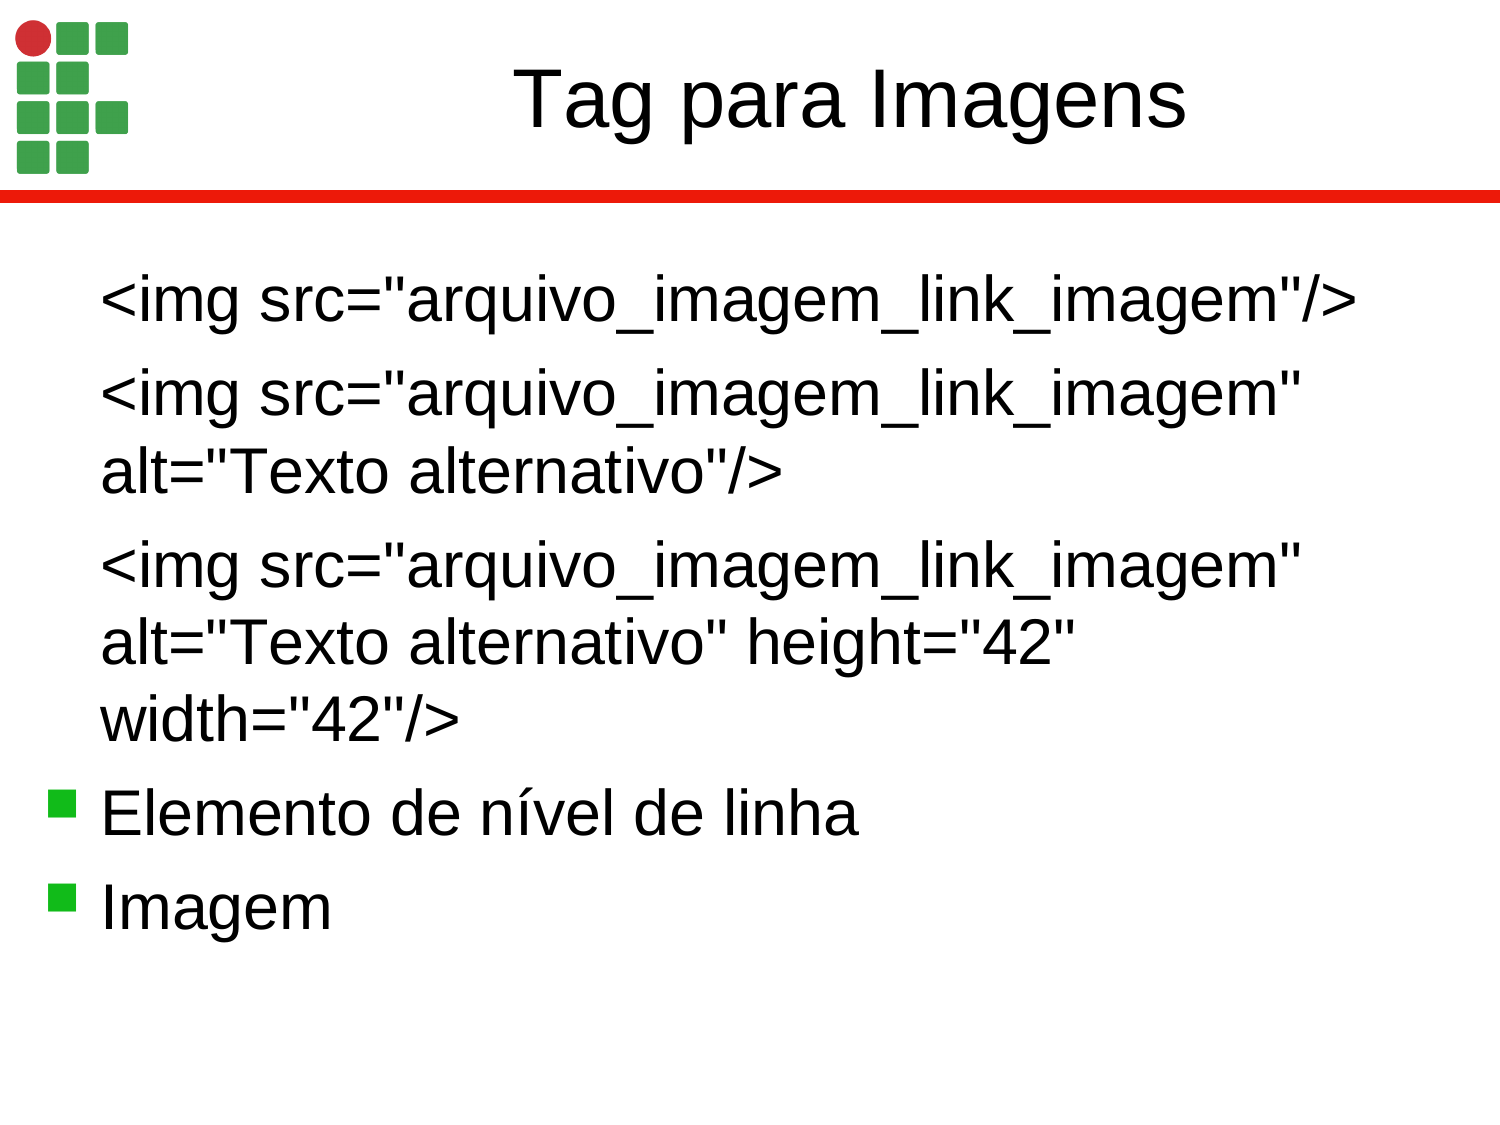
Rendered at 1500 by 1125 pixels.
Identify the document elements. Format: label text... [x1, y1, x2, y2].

picture [14, 16, 130, 178]
title Tag para Imagens [230, 0, 1471, 202]
list <img src="arquivo_imagem_link_imagem"/> <img src="arquivo_imagem_link_imagem" alt="Texto alternativo"/> <img src="arquivo_imagem_link_imagem" alt="Texto alternativo" height="42" width="42"/> Elemento de nível de linha Imagem [29, 207, 1471, 1087]
